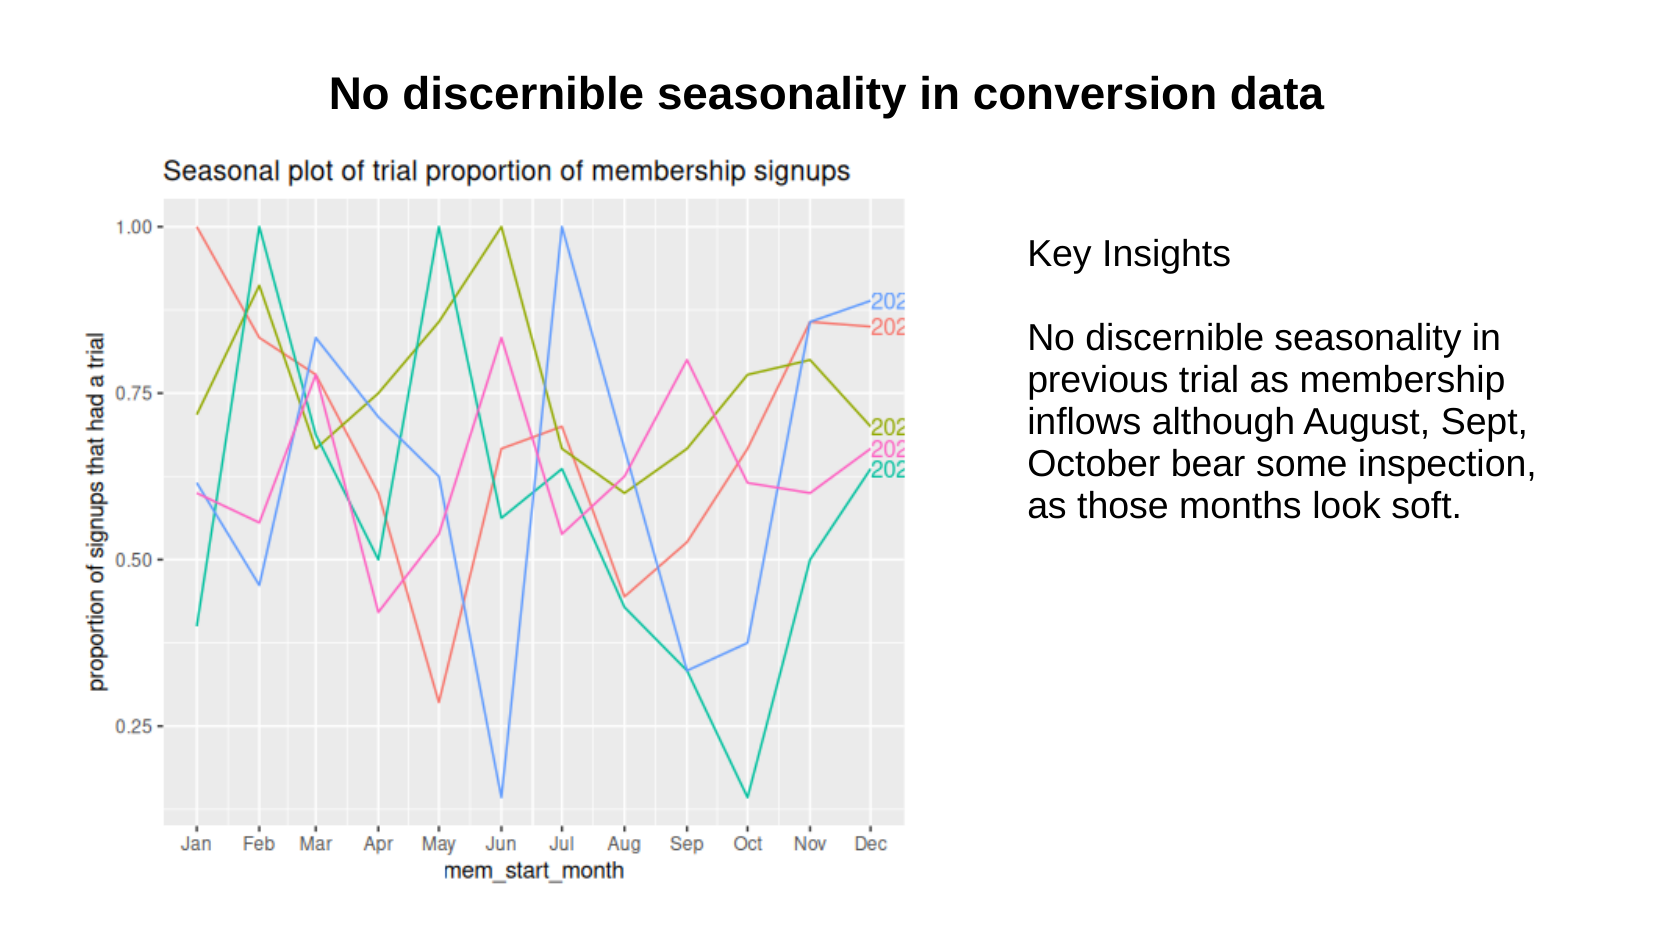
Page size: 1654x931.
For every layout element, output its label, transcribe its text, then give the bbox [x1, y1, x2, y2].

picture [75, 149, 916, 896]
title No discernible seasonality in conversion data [82, 37, 1571, 151]
text_box Key Insights No discernible seasonality in previous trial as membership inflows although August, Sept, October bear some inspection, as those months look soft. [1012, 225, 1576, 534]
